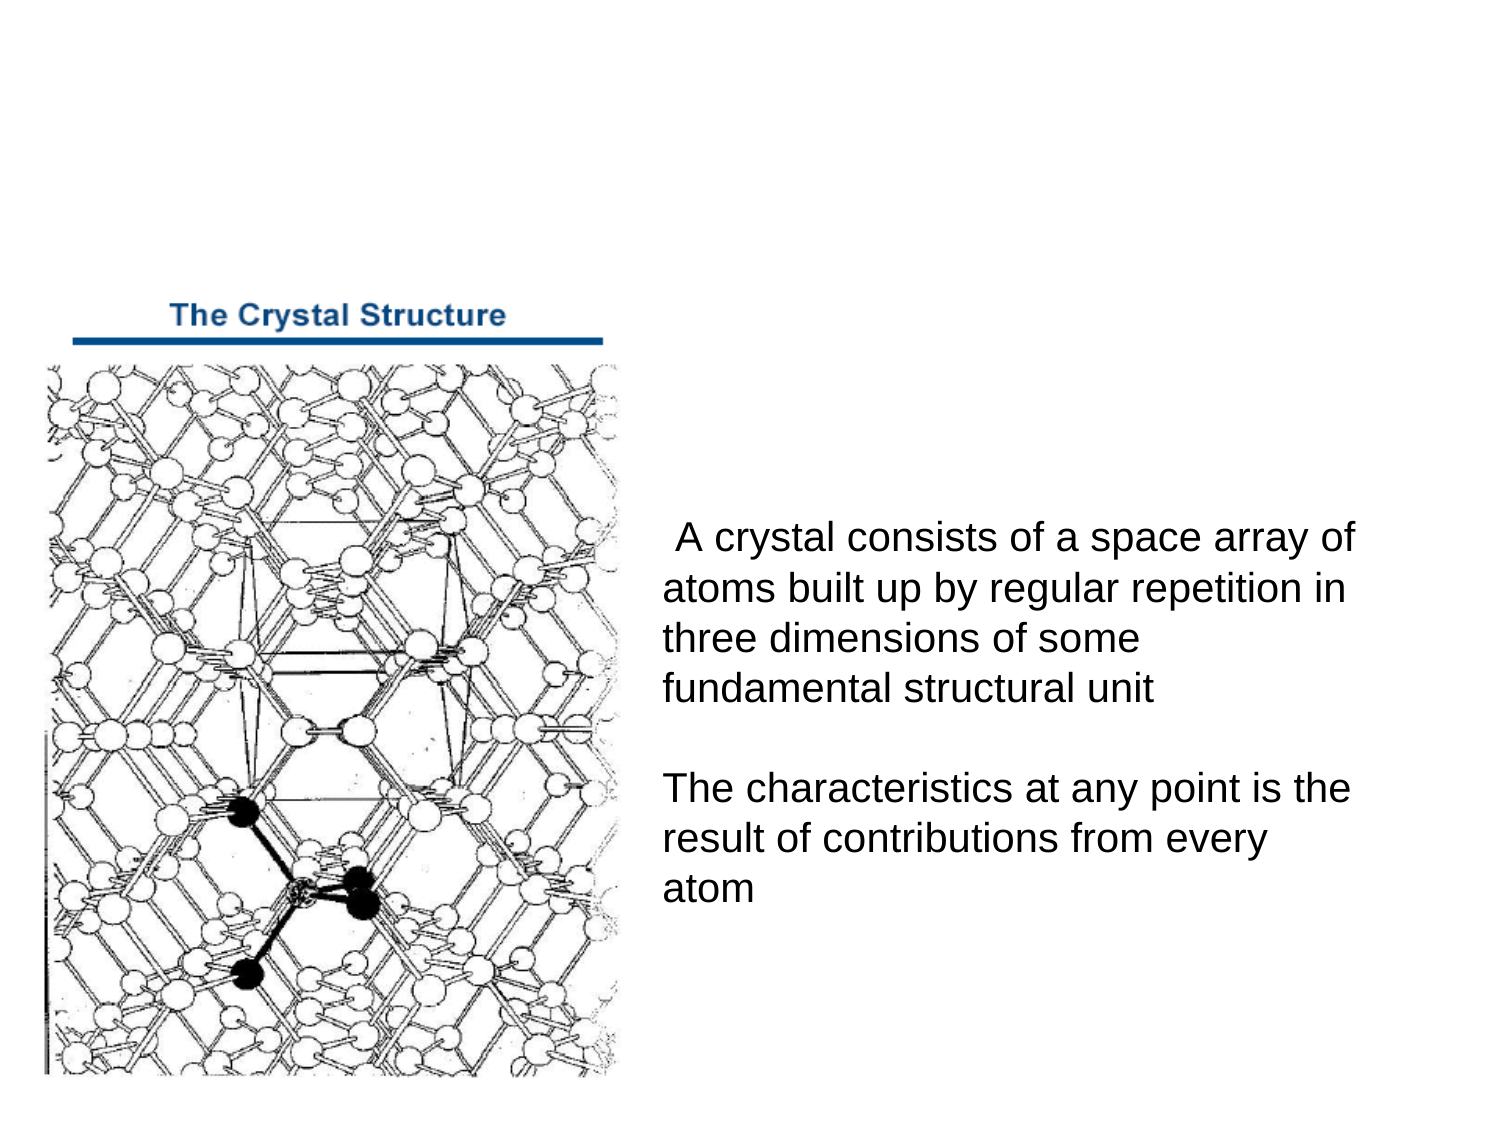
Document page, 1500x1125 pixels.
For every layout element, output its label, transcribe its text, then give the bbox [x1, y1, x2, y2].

picture [37, 287, 633, 1088]
text_box A crystal consists of a space array of atoms built up by regular repetition in three dimensions of some fundamental structural unit The characteristics at any point is the result of contributions from every atom [662, 497, 1363, 911]
